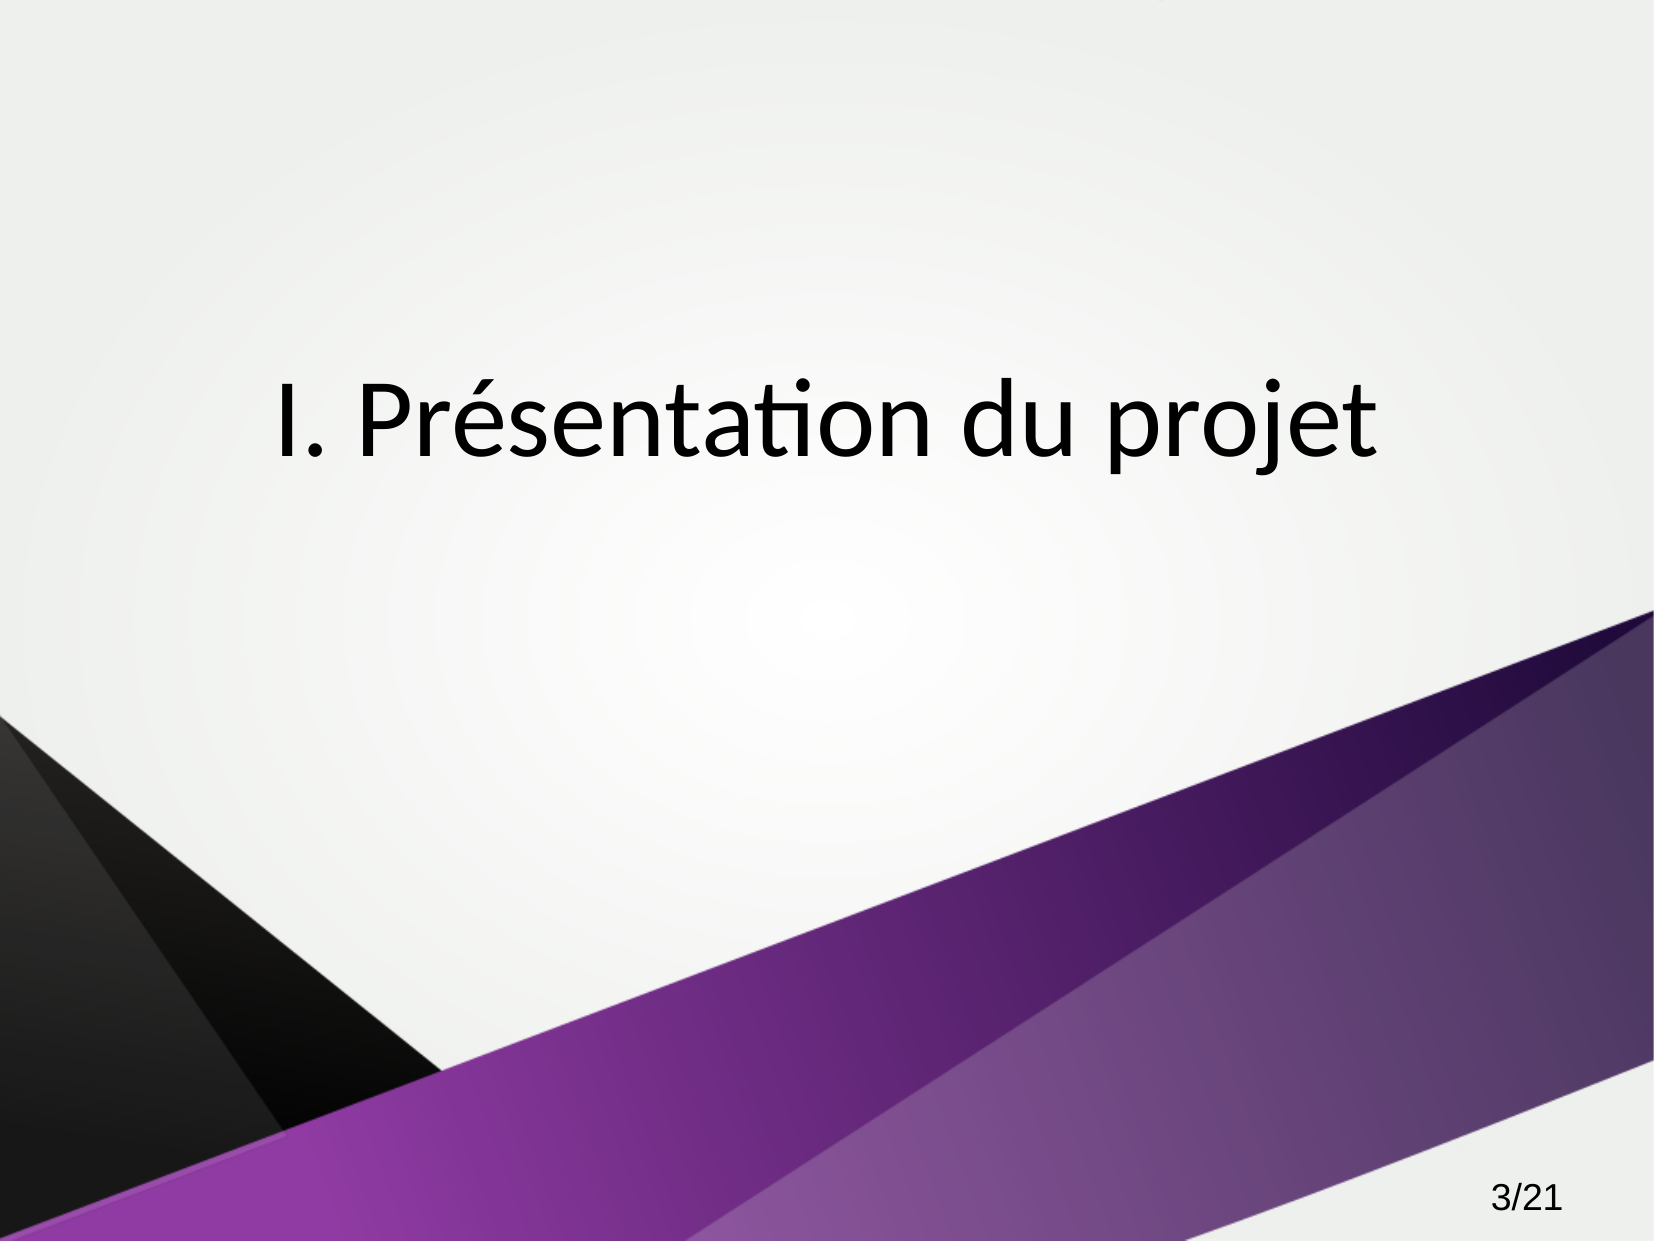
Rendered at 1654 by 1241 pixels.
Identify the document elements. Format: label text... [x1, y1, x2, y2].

text_box <numéro>/21 [1476, 1169, 1654, 1240]
picture [0, 0, 1654, 1241]
title I. Présentation du projet [82, 324, 1571, 532]
